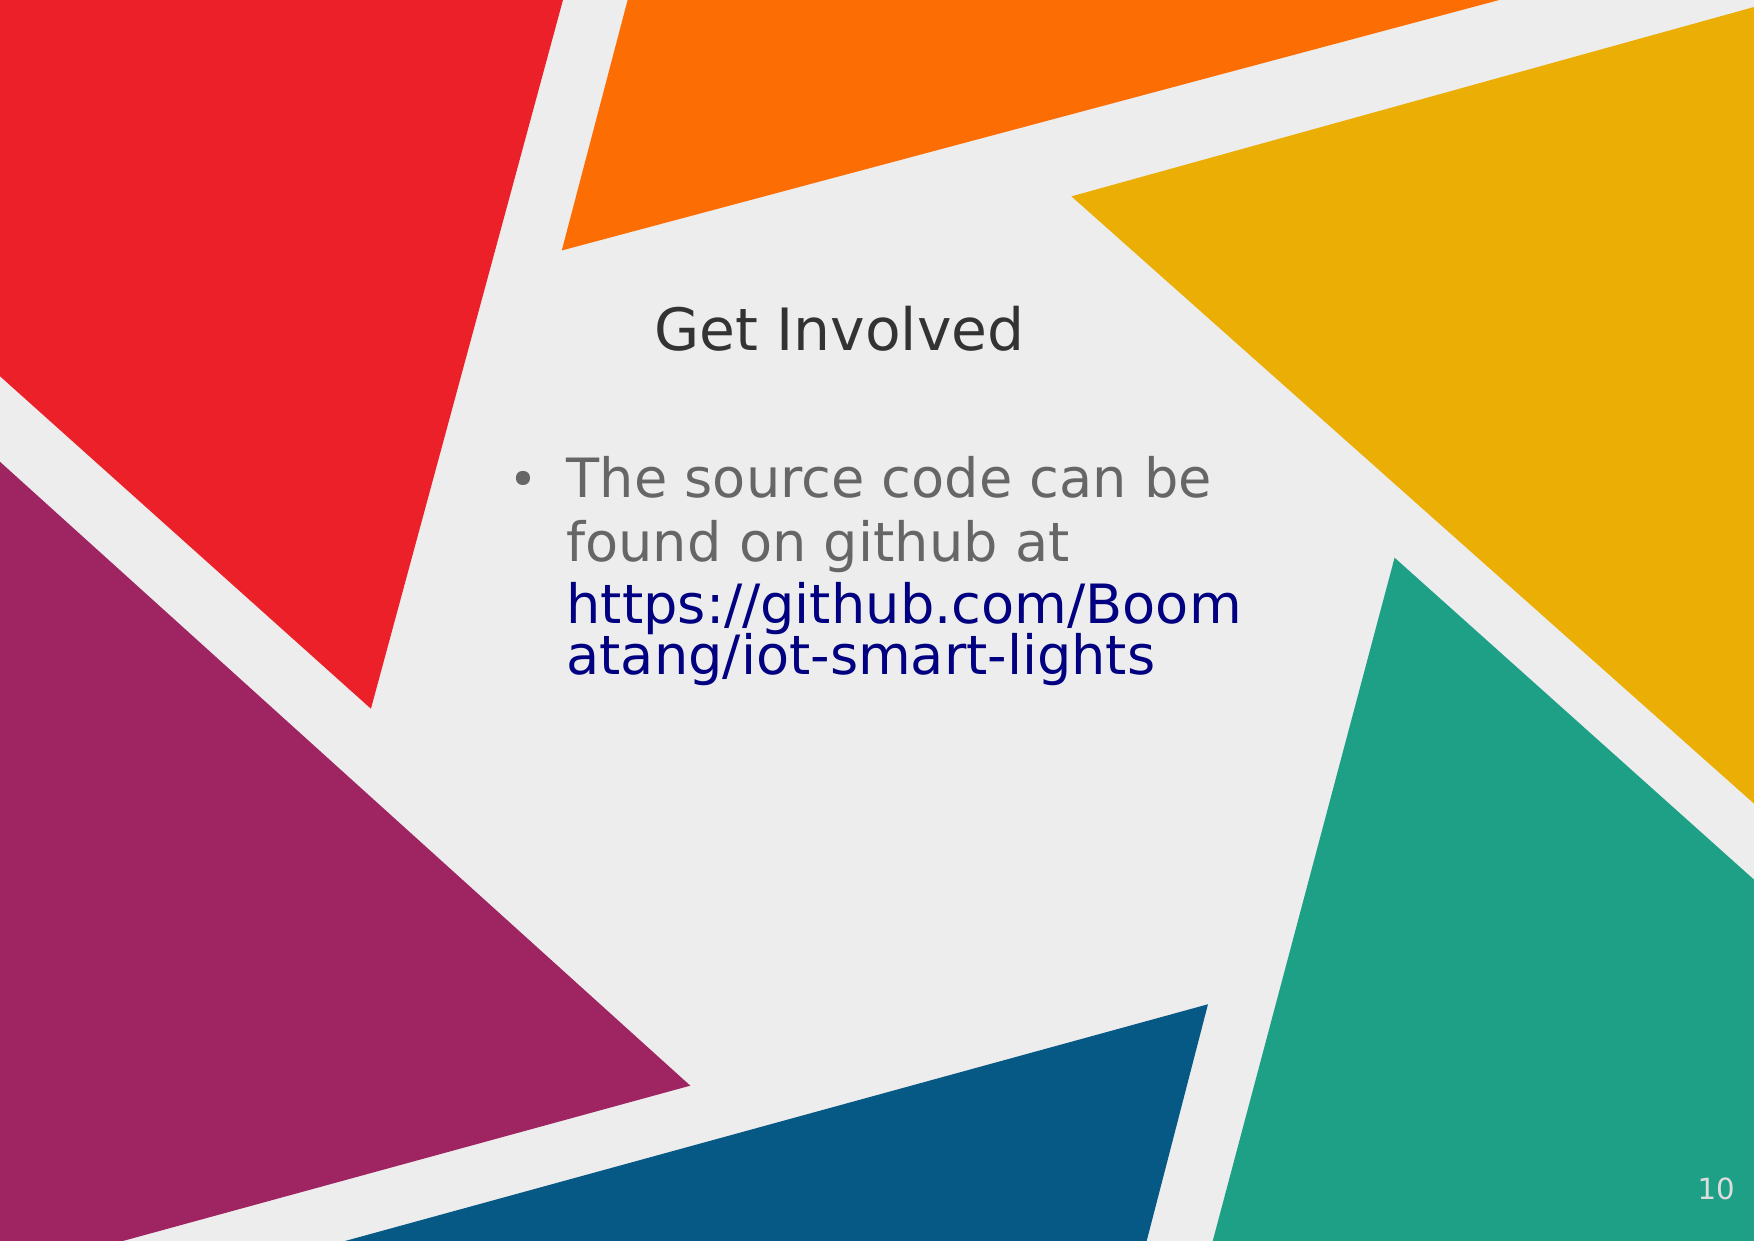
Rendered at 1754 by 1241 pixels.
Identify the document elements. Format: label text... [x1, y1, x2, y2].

title Get Involved [495, 226, 1257, 434]
list The source code can be found on github at https://github.com/Boomatang/iot-smart-lights [495, 447, 1263, 1005]
